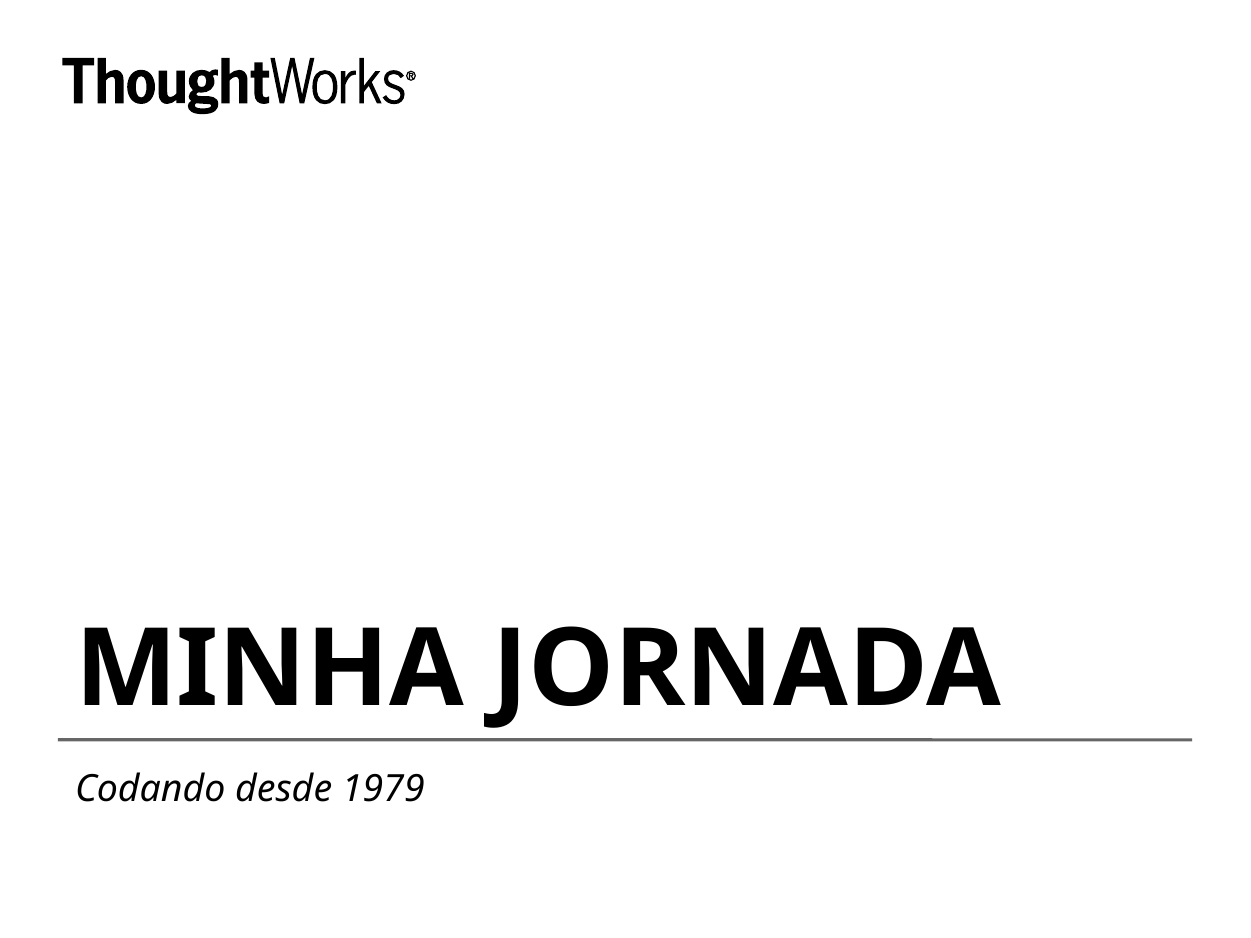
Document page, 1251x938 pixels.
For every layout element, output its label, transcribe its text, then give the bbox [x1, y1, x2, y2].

list Codando desde 1979 [62, 751, 1188, 909]
title MINHA JORNADA [62, 437, 1188, 740]
